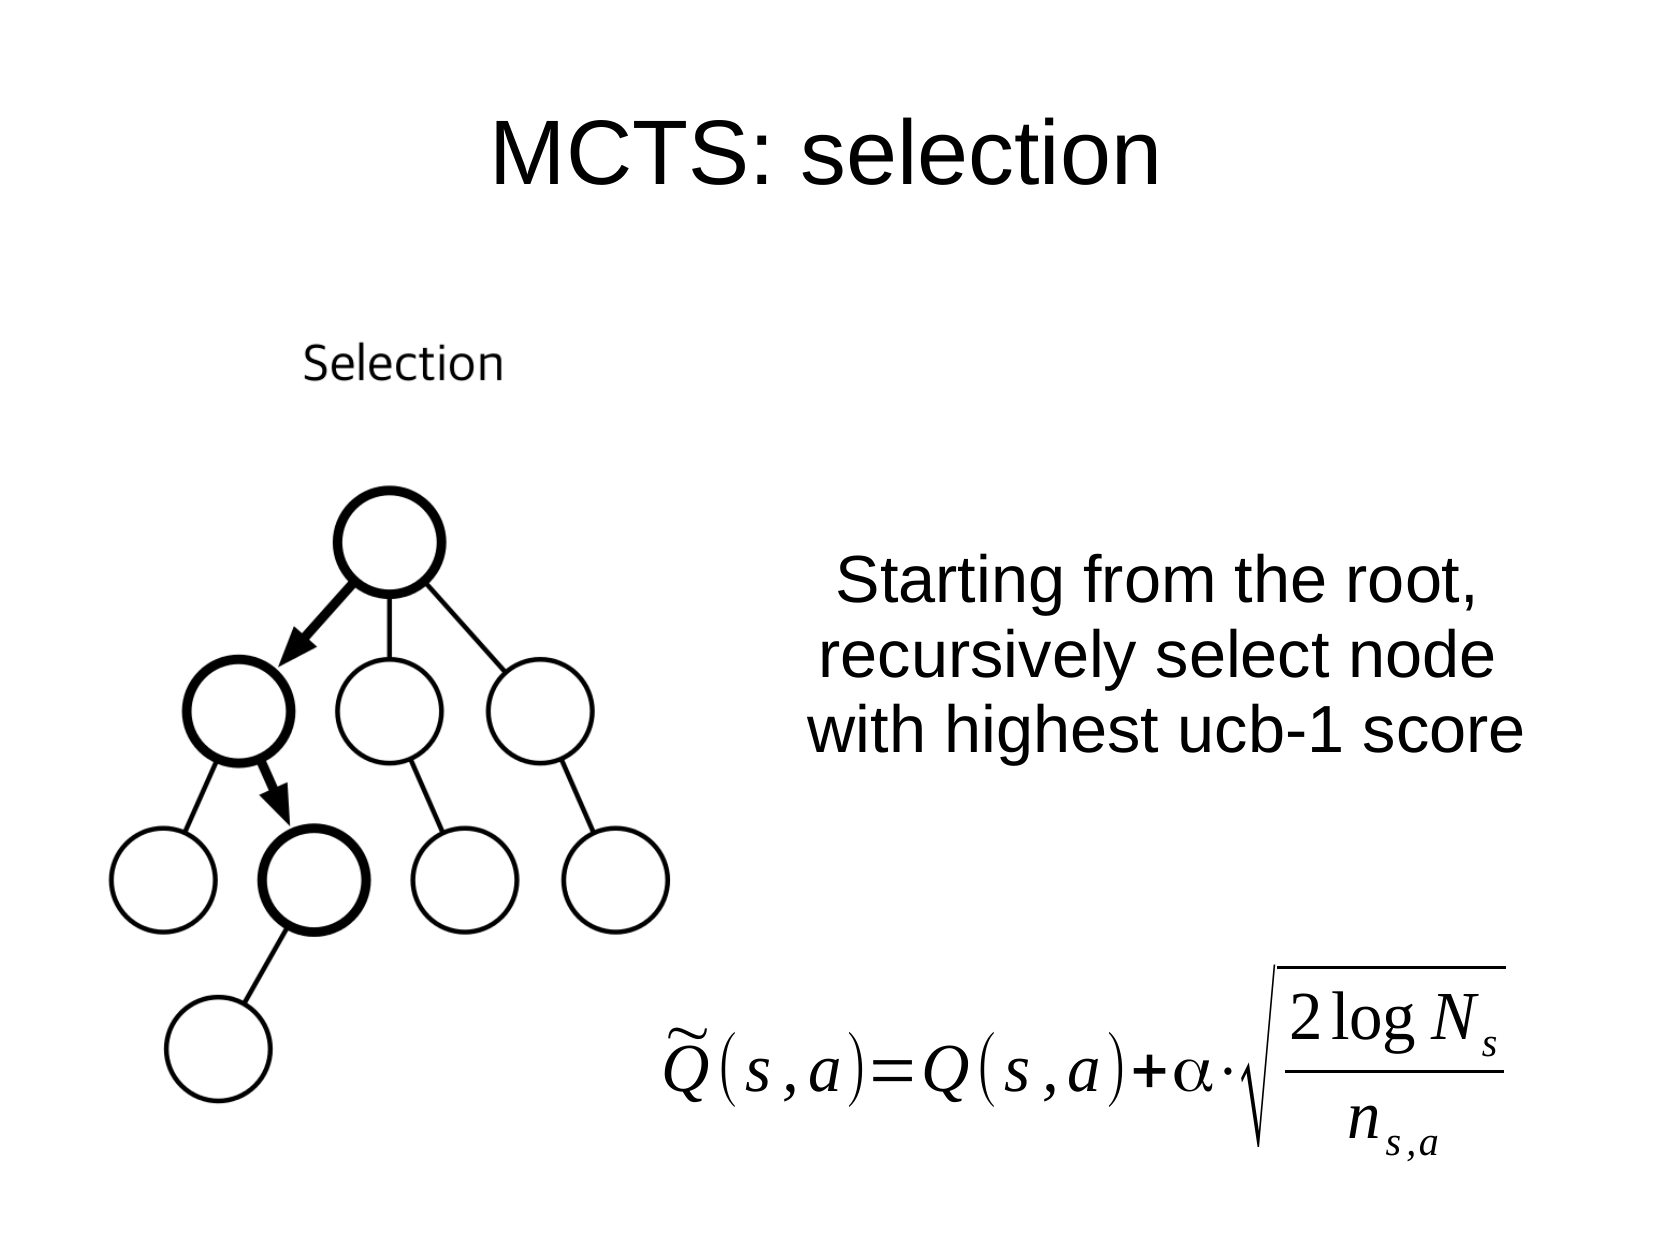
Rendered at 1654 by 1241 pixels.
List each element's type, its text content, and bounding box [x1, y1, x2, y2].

picture [89, 303, 698, 1130]
list Starting from the root, recursively select node with highest ucb-1 score [680, 467, 1583, 1241]
chart [644, 962, 1523, 1165]
title MCTS: selection [82, 49, 1571, 257]
